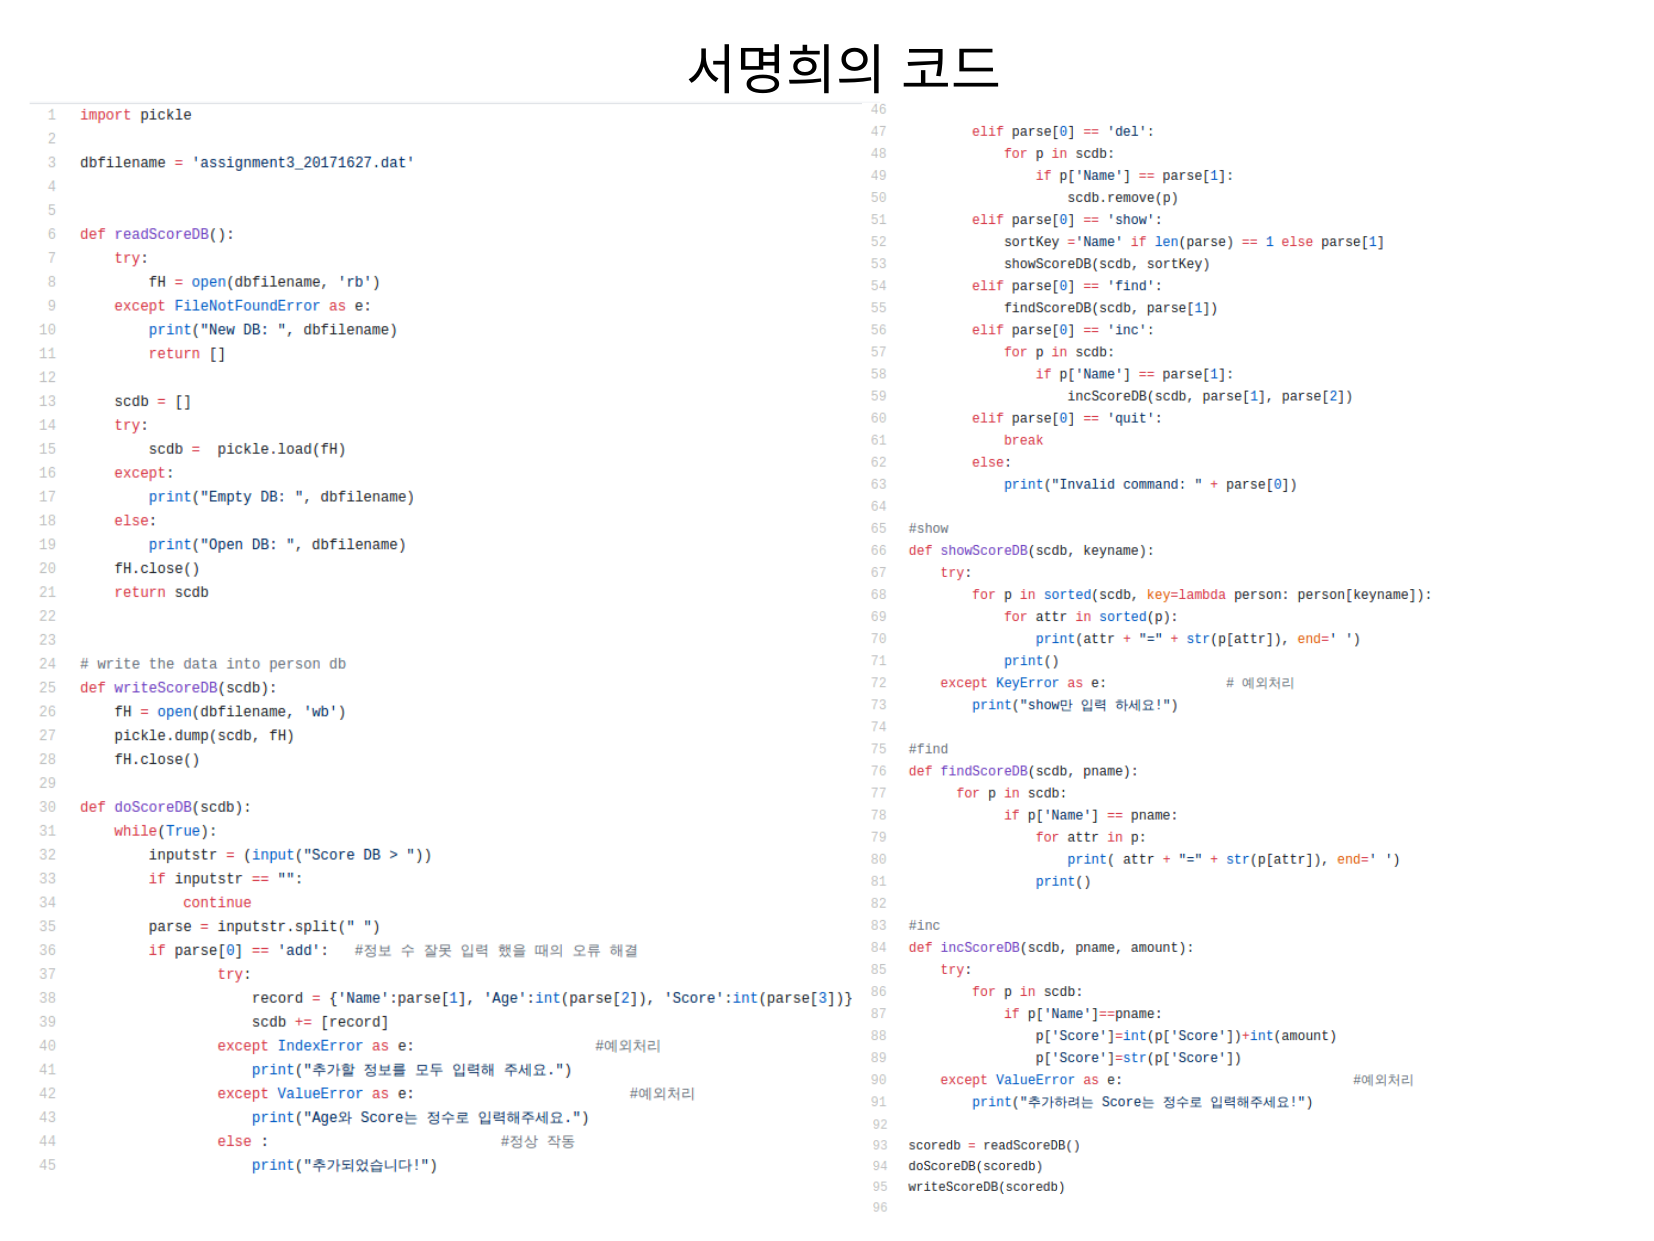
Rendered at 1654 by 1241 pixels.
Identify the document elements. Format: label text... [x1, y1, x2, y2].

title 서명희의 코드 [312, 2, 1376, 103]
picture [29, 101, 1588, 1214]
